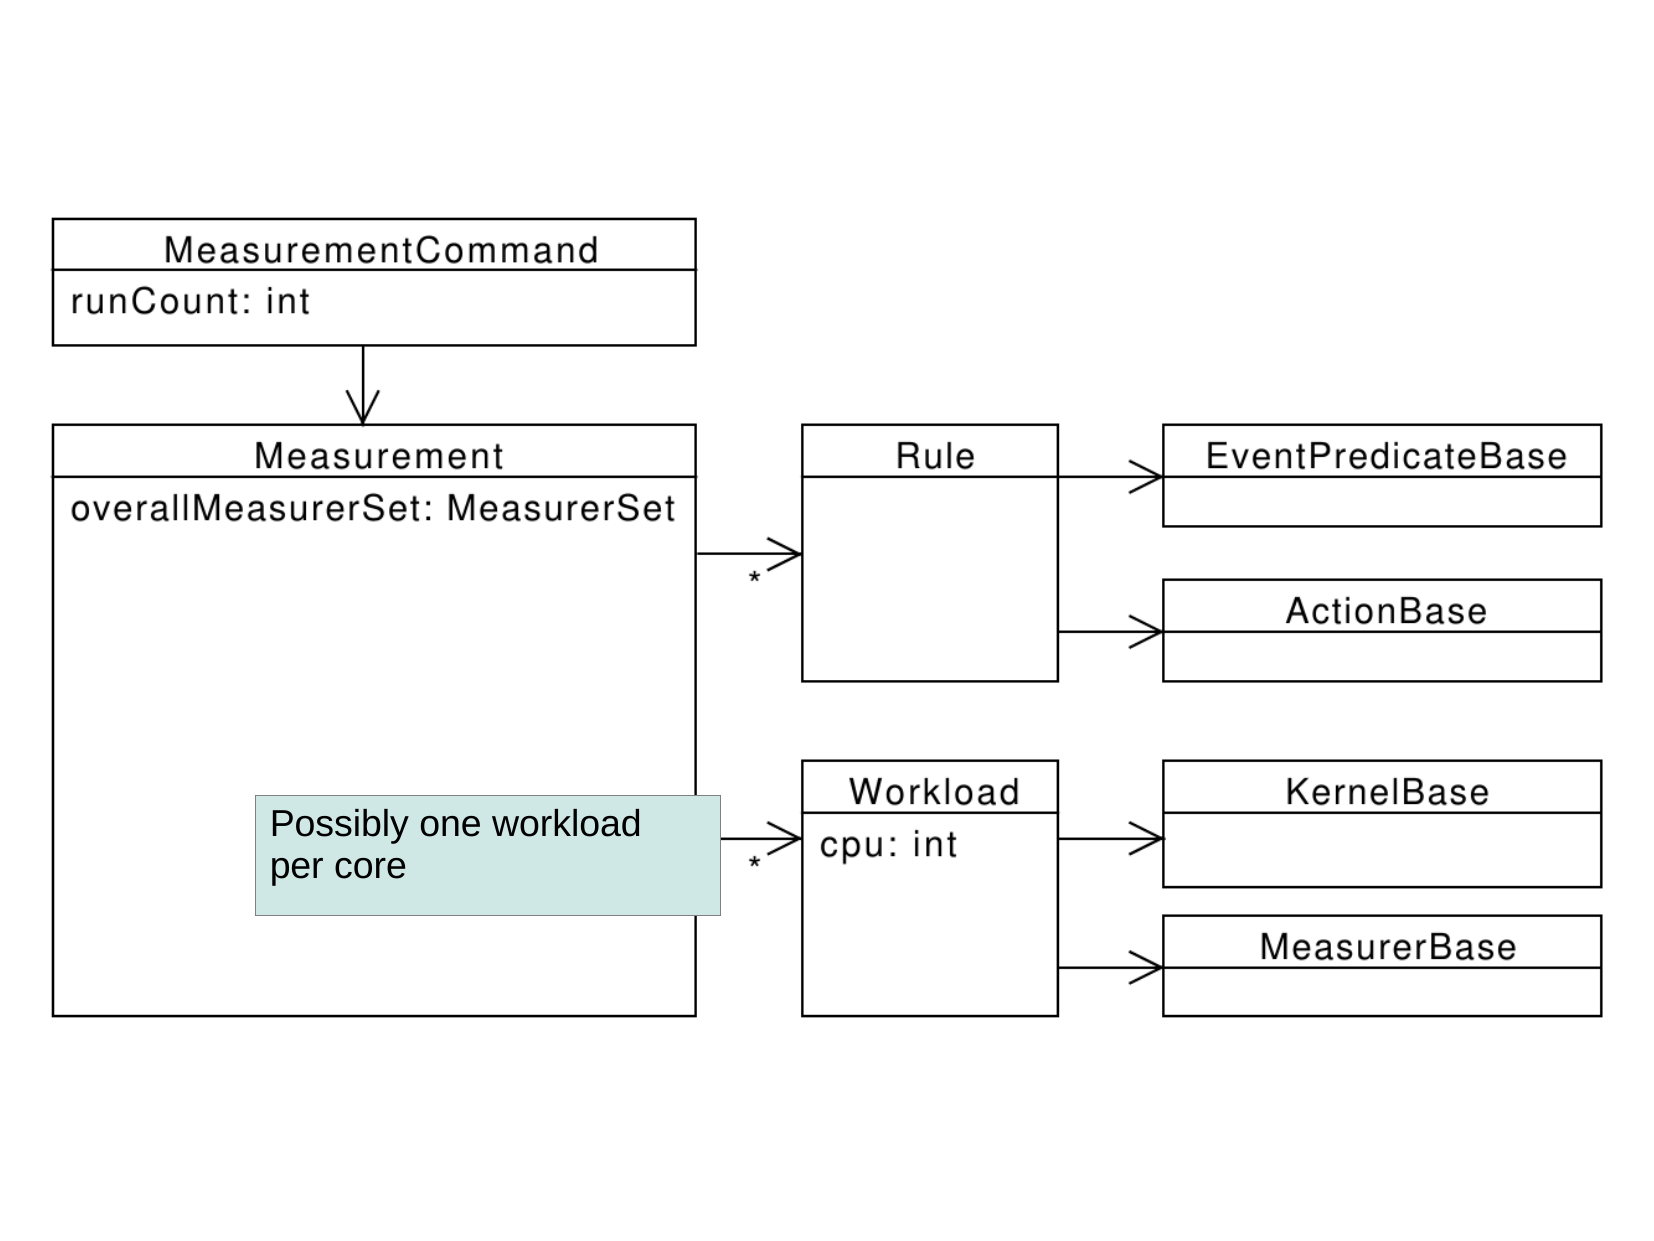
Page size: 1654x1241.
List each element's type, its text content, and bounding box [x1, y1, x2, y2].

picture [1, 167, 1654, 1073]
text_box Possibly one workload per core [255, 795, 721, 916]
